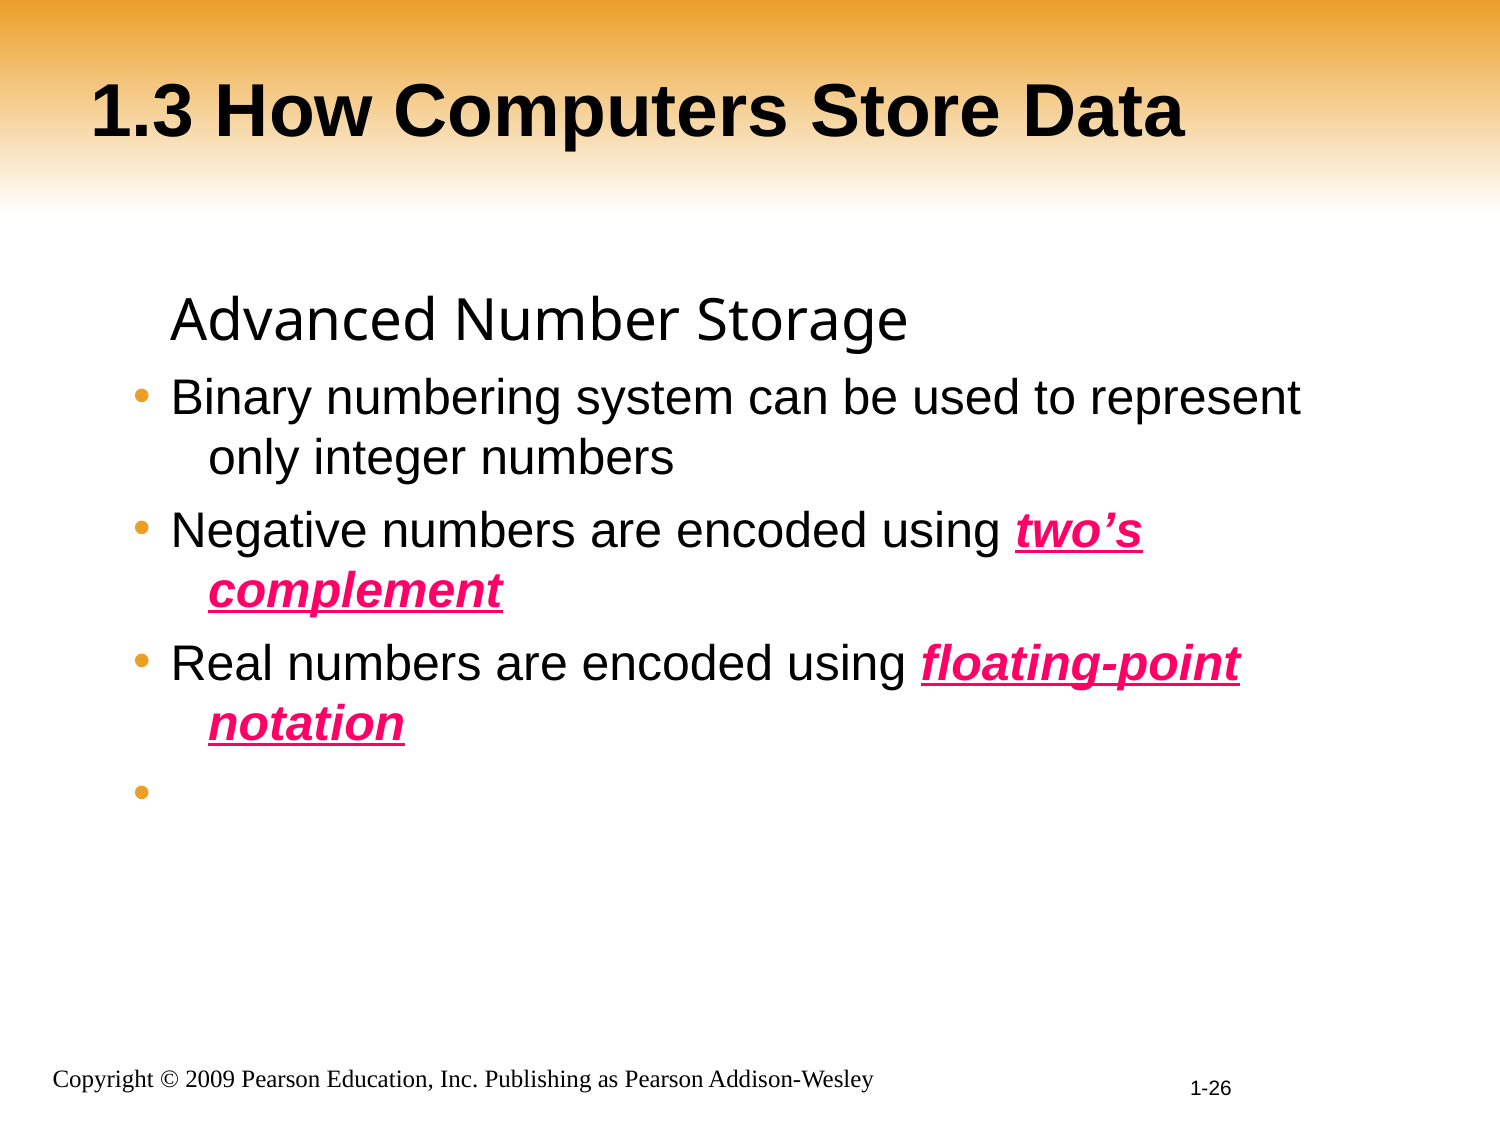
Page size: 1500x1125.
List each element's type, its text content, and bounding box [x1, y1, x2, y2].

text_box 1- [1175, 1049, 1488, 1125]
title 1.3 How Computers Store Data [75, 12, 1438, 201]
list Advanced Number Storage Binary numbering system can be used to represent only integer numbers Negative numbers are encoded using two’s complement Real numbers are encoded using floating-point notation [99, 275, 1400, 838]
